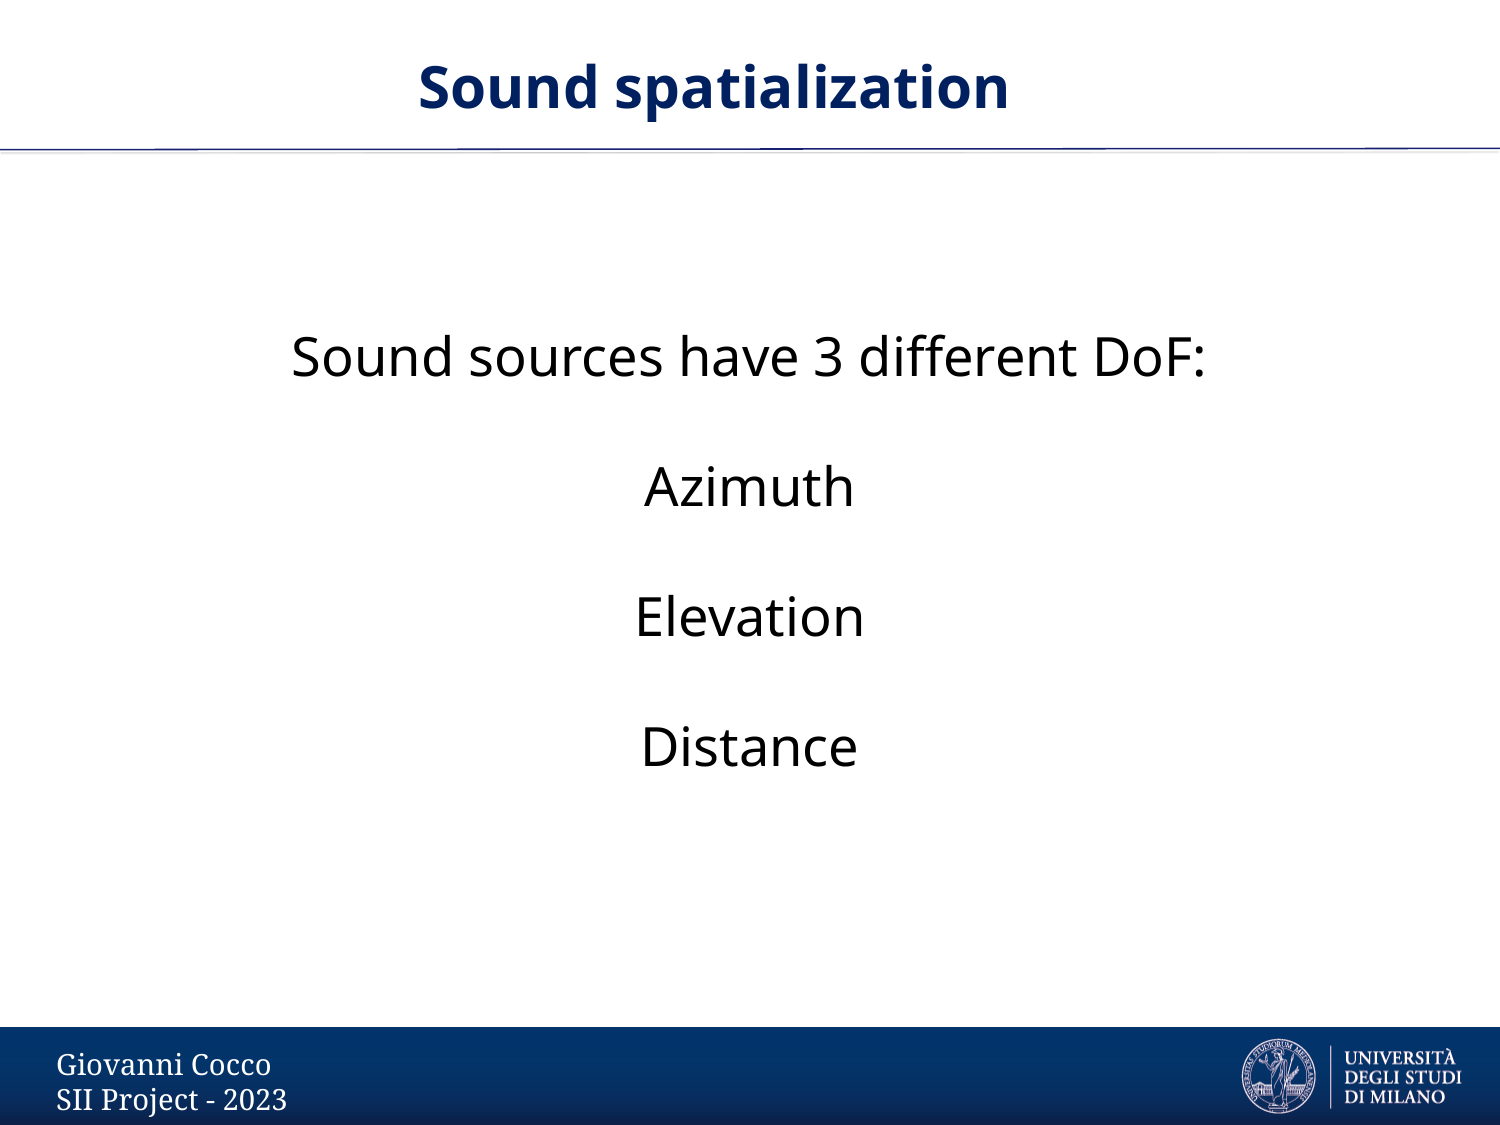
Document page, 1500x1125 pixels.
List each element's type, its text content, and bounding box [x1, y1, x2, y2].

text_box Sound sources have 3 different DoF: Azimuth Elevation Distance [112, 315, 1388, 830]
picture [0, 1027, 1500, 1125]
text_box Sound spatialization [29, 43, 1400, 128]
